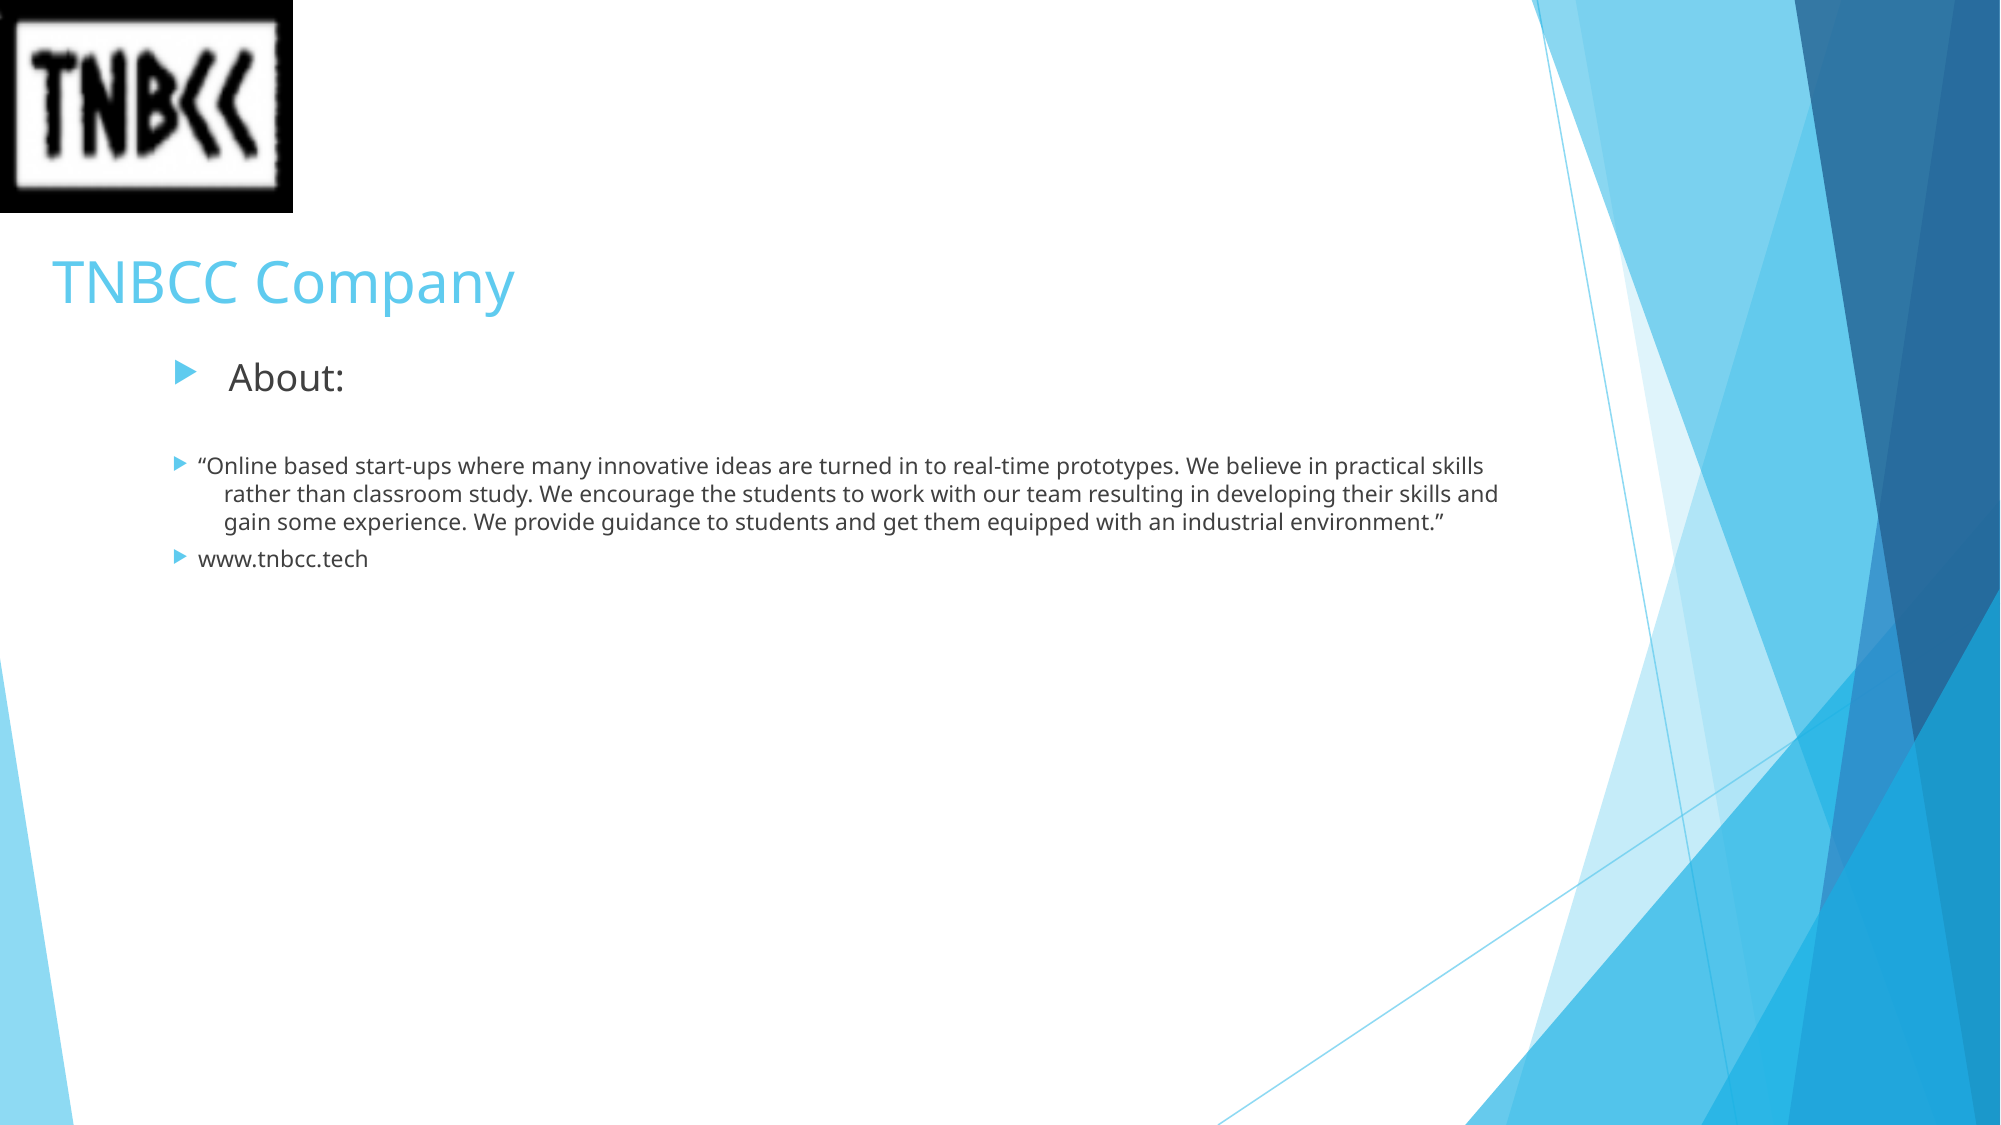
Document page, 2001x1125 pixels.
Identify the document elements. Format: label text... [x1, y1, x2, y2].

title TNBCC Company [37, 237, 1448, 455]
list About: [157, 346, 1568, 431]
list “Online based start-ups where many innovative ideas are turned in to real-time prototypes. We believe in practical skills rather than classroom study. We encourage the students to work with our team resulting in developing their skills and gain some experience. We provide guidance to students and get them equipped with an industrial environment.” www.tnbcc.tech [157, 444, 1568, 586]
picture [0, 0, 293, 213]
